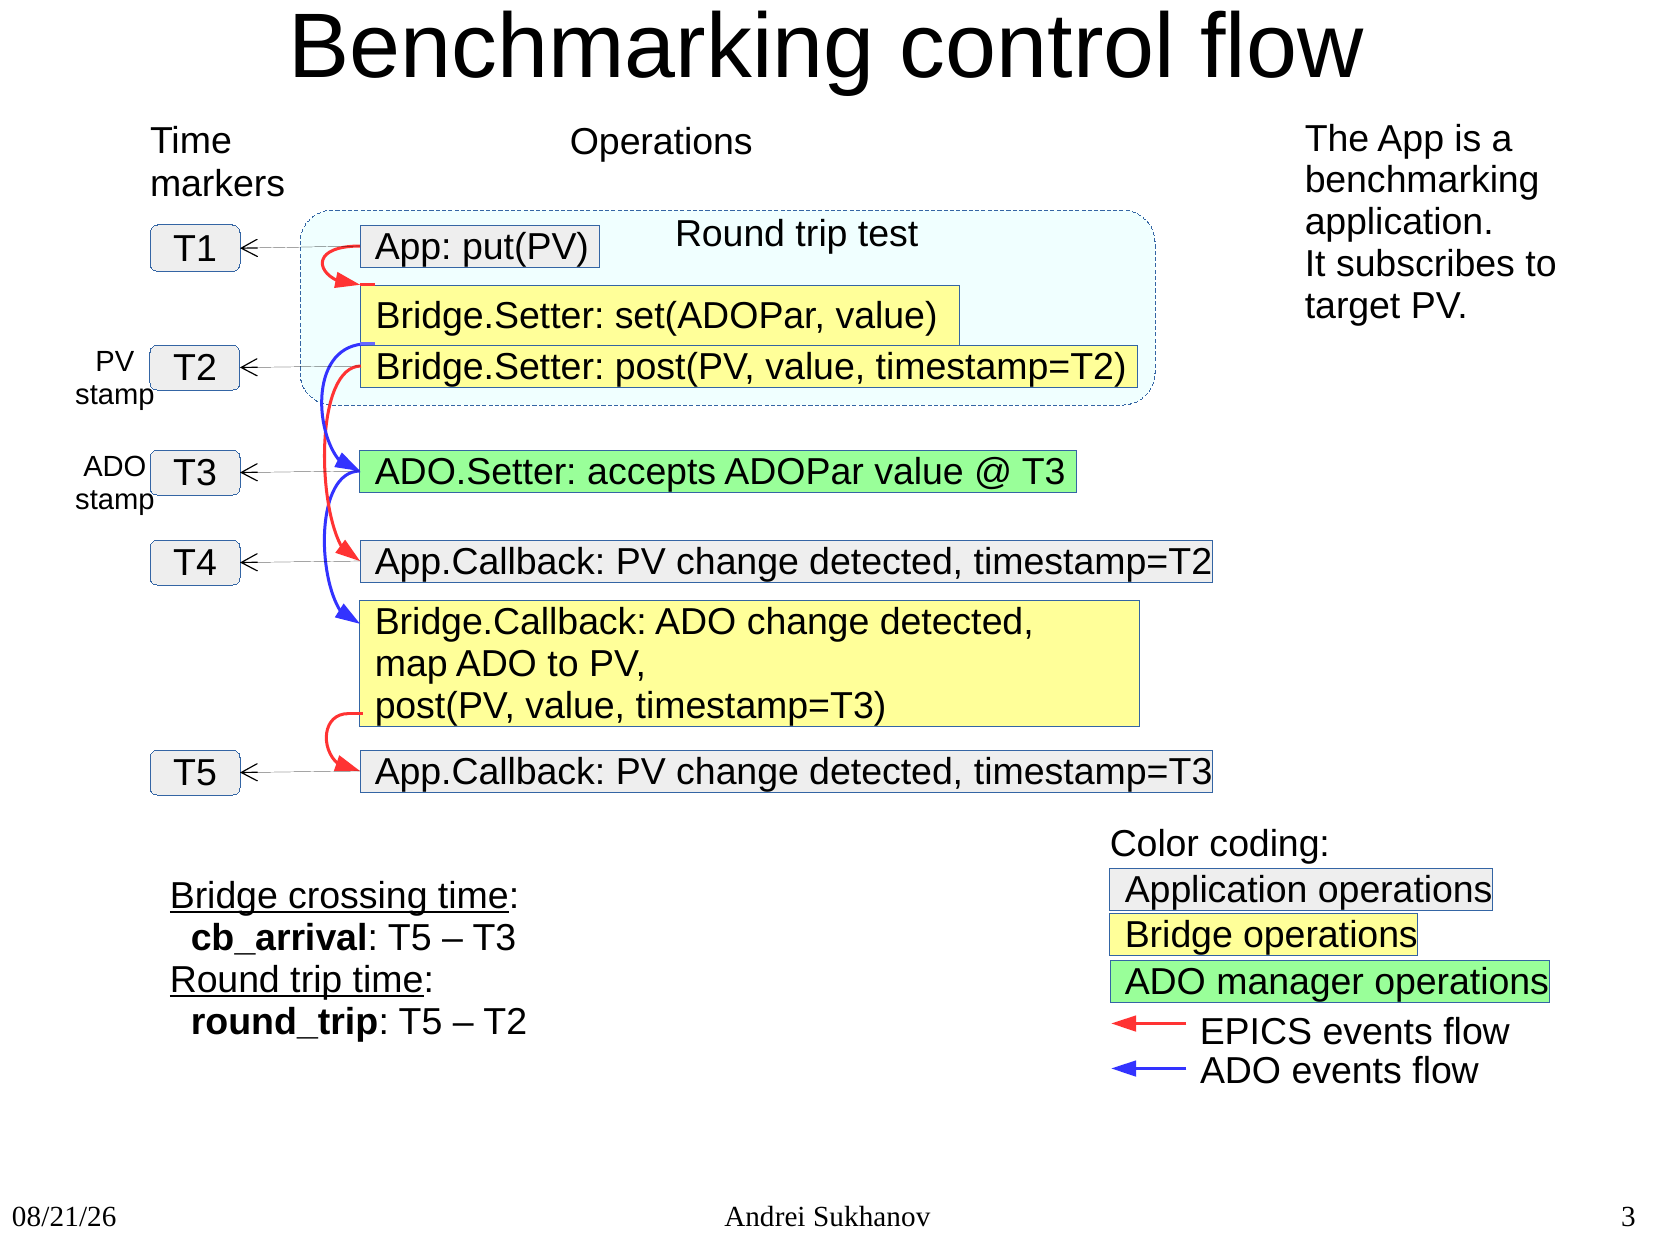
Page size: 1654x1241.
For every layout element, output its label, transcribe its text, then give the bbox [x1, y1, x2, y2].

text_box T5 [150, 750, 241, 796]
text_box T1 [150, 224, 241, 272]
text_box App: put(PV) [360, 225, 600, 268]
text_box Round trip test [675, 212, 919, 256]
text_box [300, 210, 1156, 406]
text_box Operations [362, 120, 961, 163]
text_box [300, 367, 327, 403]
text_box Bridge.Setter: post(PV, value, timestamp=T2) [360, 345, 1138, 388]
text_box App.Callback: PV change detected, timestamp=T2 [360, 540, 1213, 583]
text_box ADO manager operations [1110, 960, 1550, 1003]
text_box Application operations [1109, 868, 1493, 911]
text_box ADO stamp [75, 450, 155, 516]
text_box Bridge.Callback: ADO change detected, map ADO to PV, post(PV, value, timestamp=T3) [359, 600, 1140, 727]
text_box EPICS events flow [1199, 1010, 1546, 1056]
text_box [300, 247, 360, 366]
text_box The App is a benchmarking application. It subscribes to target PV. [1290, 109, 1574, 335]
text_box Time markers [150, 120, 286, 205]
text_box [333, 347, 360, 366]
text_box T4 [150, 540, 241, 586]
text_box ADO.Setter: accepts ADOPar value @ T3 [359, 450, 1077, 493]
text_box T2 [155, 345, 240, 391]
text_box Color coding: [1095, 815, 1345, 873]
text_box Bridge crossing time: cb_arrival: T5 – T3 Round trip time: round_trip: T5 – T2 [155, 867, 586, 1051]
text_box Bridge operations [1109, 913, 1418, 956]
title Benchmarking control flow [82, 0, 1571, 98]
text_box PV stamp [75, 345, 155, 411]
text_box [324, 367, 348, 405]
text_box ADO events flow [1200, 1050, 1576, 1093]
text_box Bridge.Setter: set(ADOPar, value) [360, 285, 960, 346]
text_box T3 [155, 450, 241, 496]
text_box App.Callback: PV change detected, timestamp=T3 [360, 750, 1213, 793]
